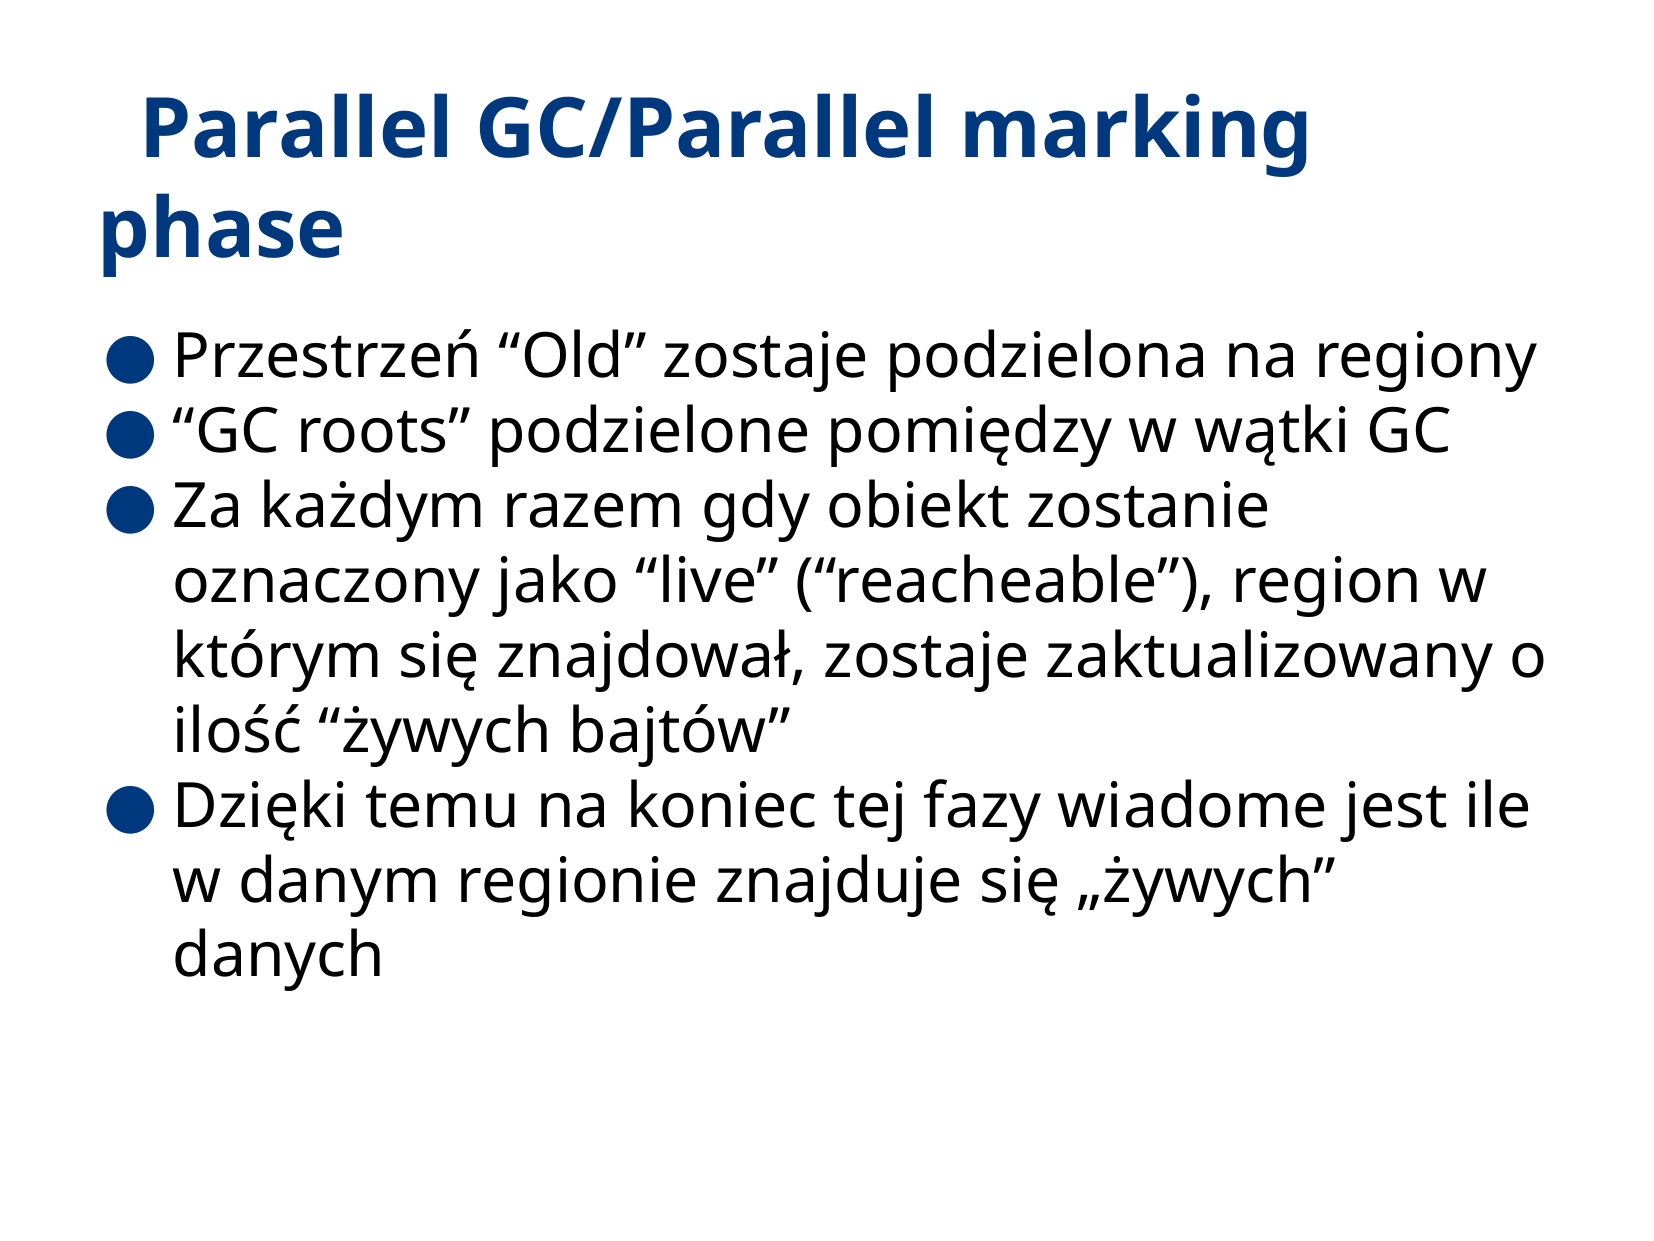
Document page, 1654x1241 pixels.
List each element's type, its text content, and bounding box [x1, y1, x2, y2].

list Przestrzeń “Old” zostaje podzielona na regiony “GC roots” podzielone pomiędzy w wątki GC Za każdym razem gdy obiekt zostanie oznaczony jako “live” (“reacheable”), region w którym się znajdował, zostaje zaktualizowany o ilość “żywych bajtów” Dzięki temu na koniec tej fazy wiadome jest ile w danym regionie znajduje się „żywych” danych [82, 299, 1571, 1176]
title Parallel GC/Parallel marking phase [82, 49, 1571, 290]
